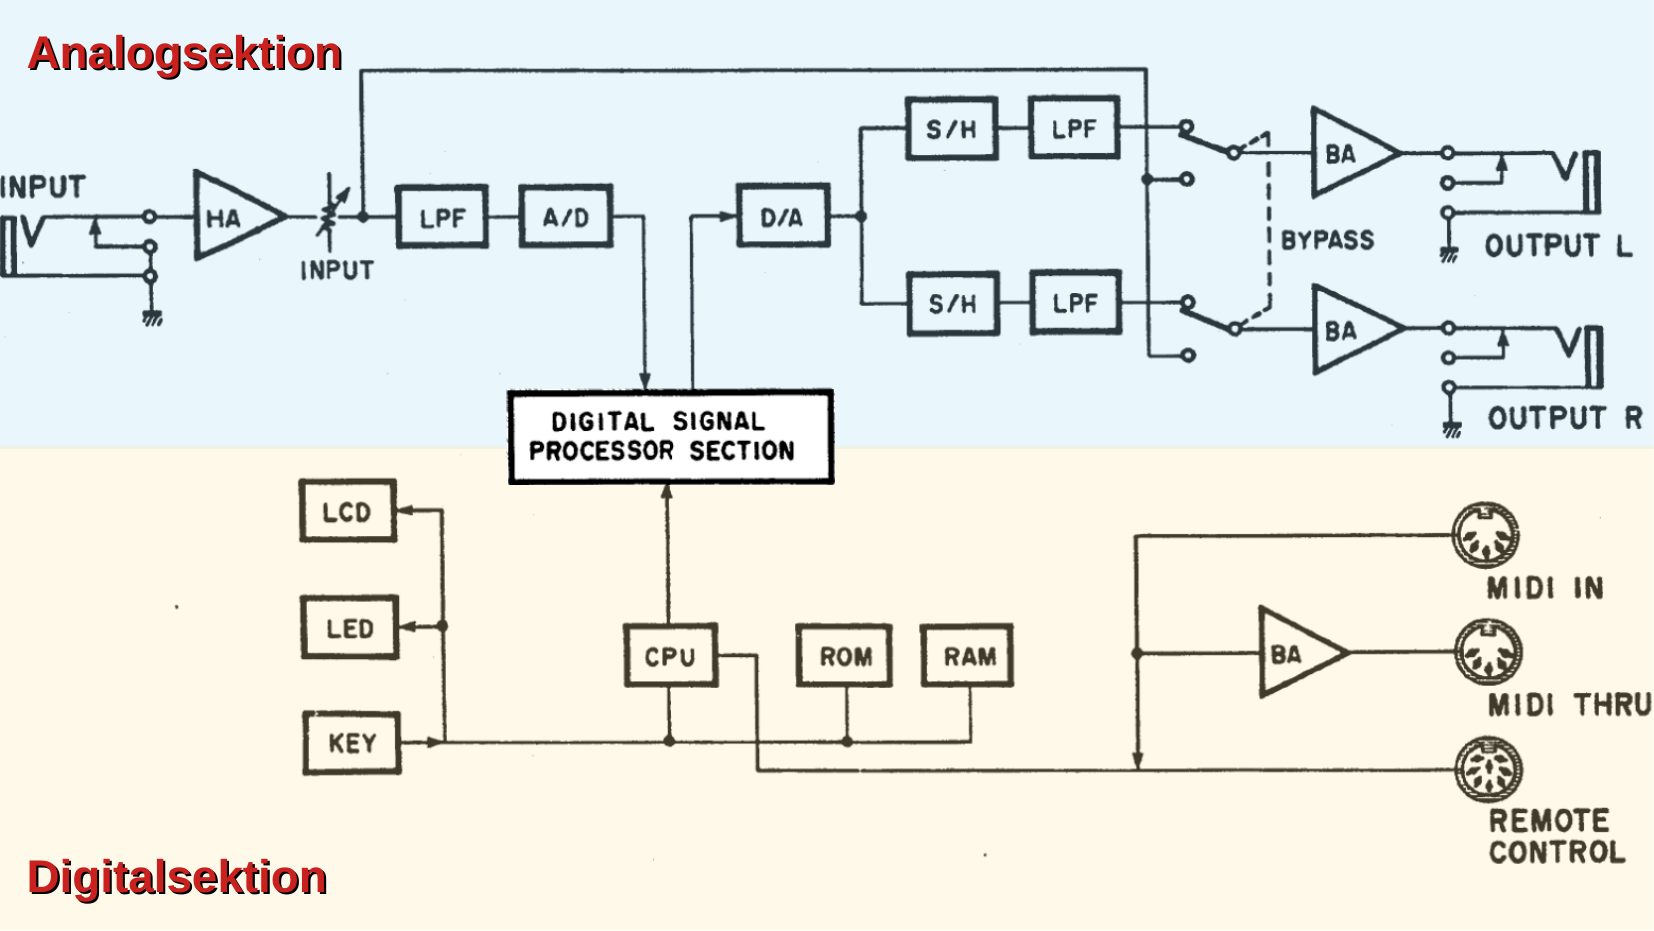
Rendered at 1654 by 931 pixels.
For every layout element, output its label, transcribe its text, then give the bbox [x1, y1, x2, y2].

text_box [0, 0, 1654, 931]
text_box Digitalsektion [11, 843, 342, 910]
text_box Analogsektion [11, 19, 358, 86]
picture [507, 389, 835, 485]
